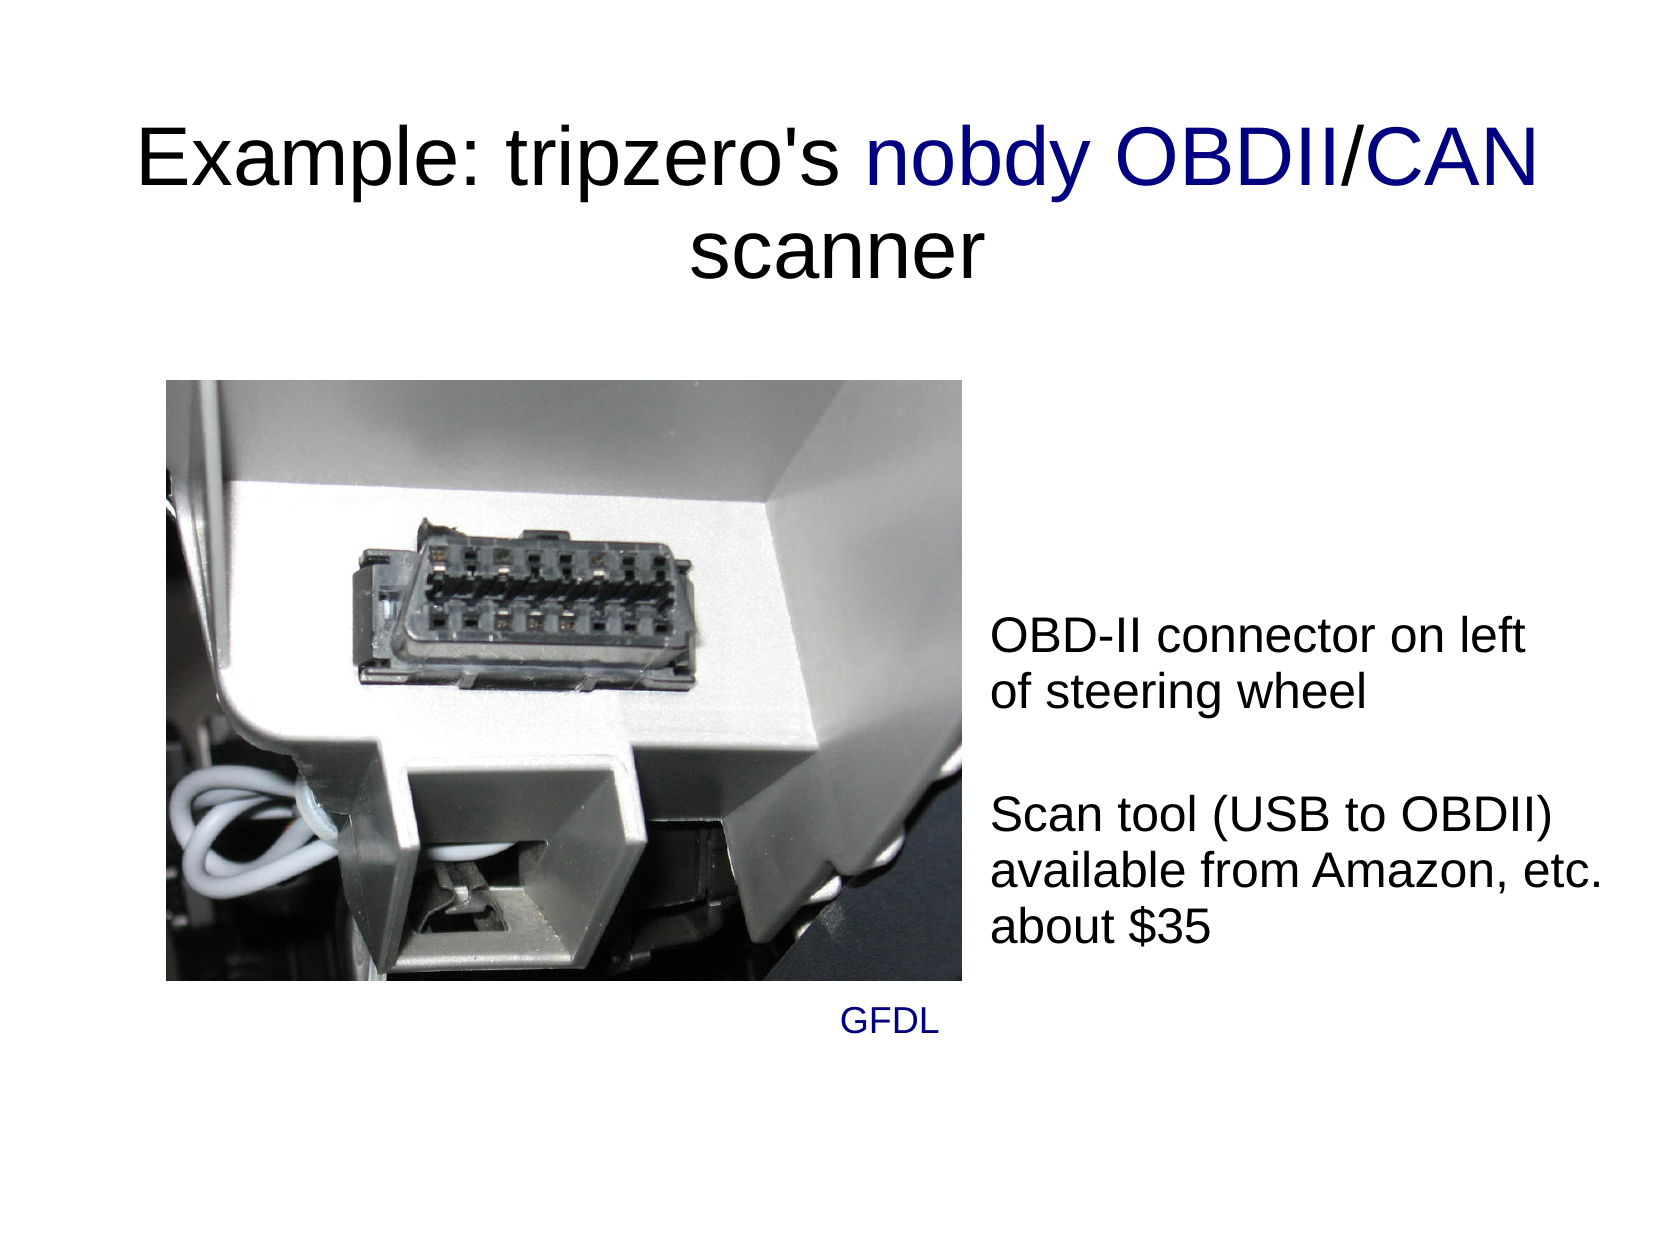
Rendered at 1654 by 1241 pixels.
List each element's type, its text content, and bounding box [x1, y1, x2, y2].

text_box OBD-II connector on left of steering wheel [975, 600, 1542, 727]
text_box GFDL [825, 991, 956, 1062]
text_box Scan tool (USB to OBDII) available from Amazon, etc. about $35 [975, 779, 1623, 962]
picture [166, 380, 962, 981]
title Example: tripzero's nobdy OBDII/CAN scanner [93, 99, 1583, 307]
